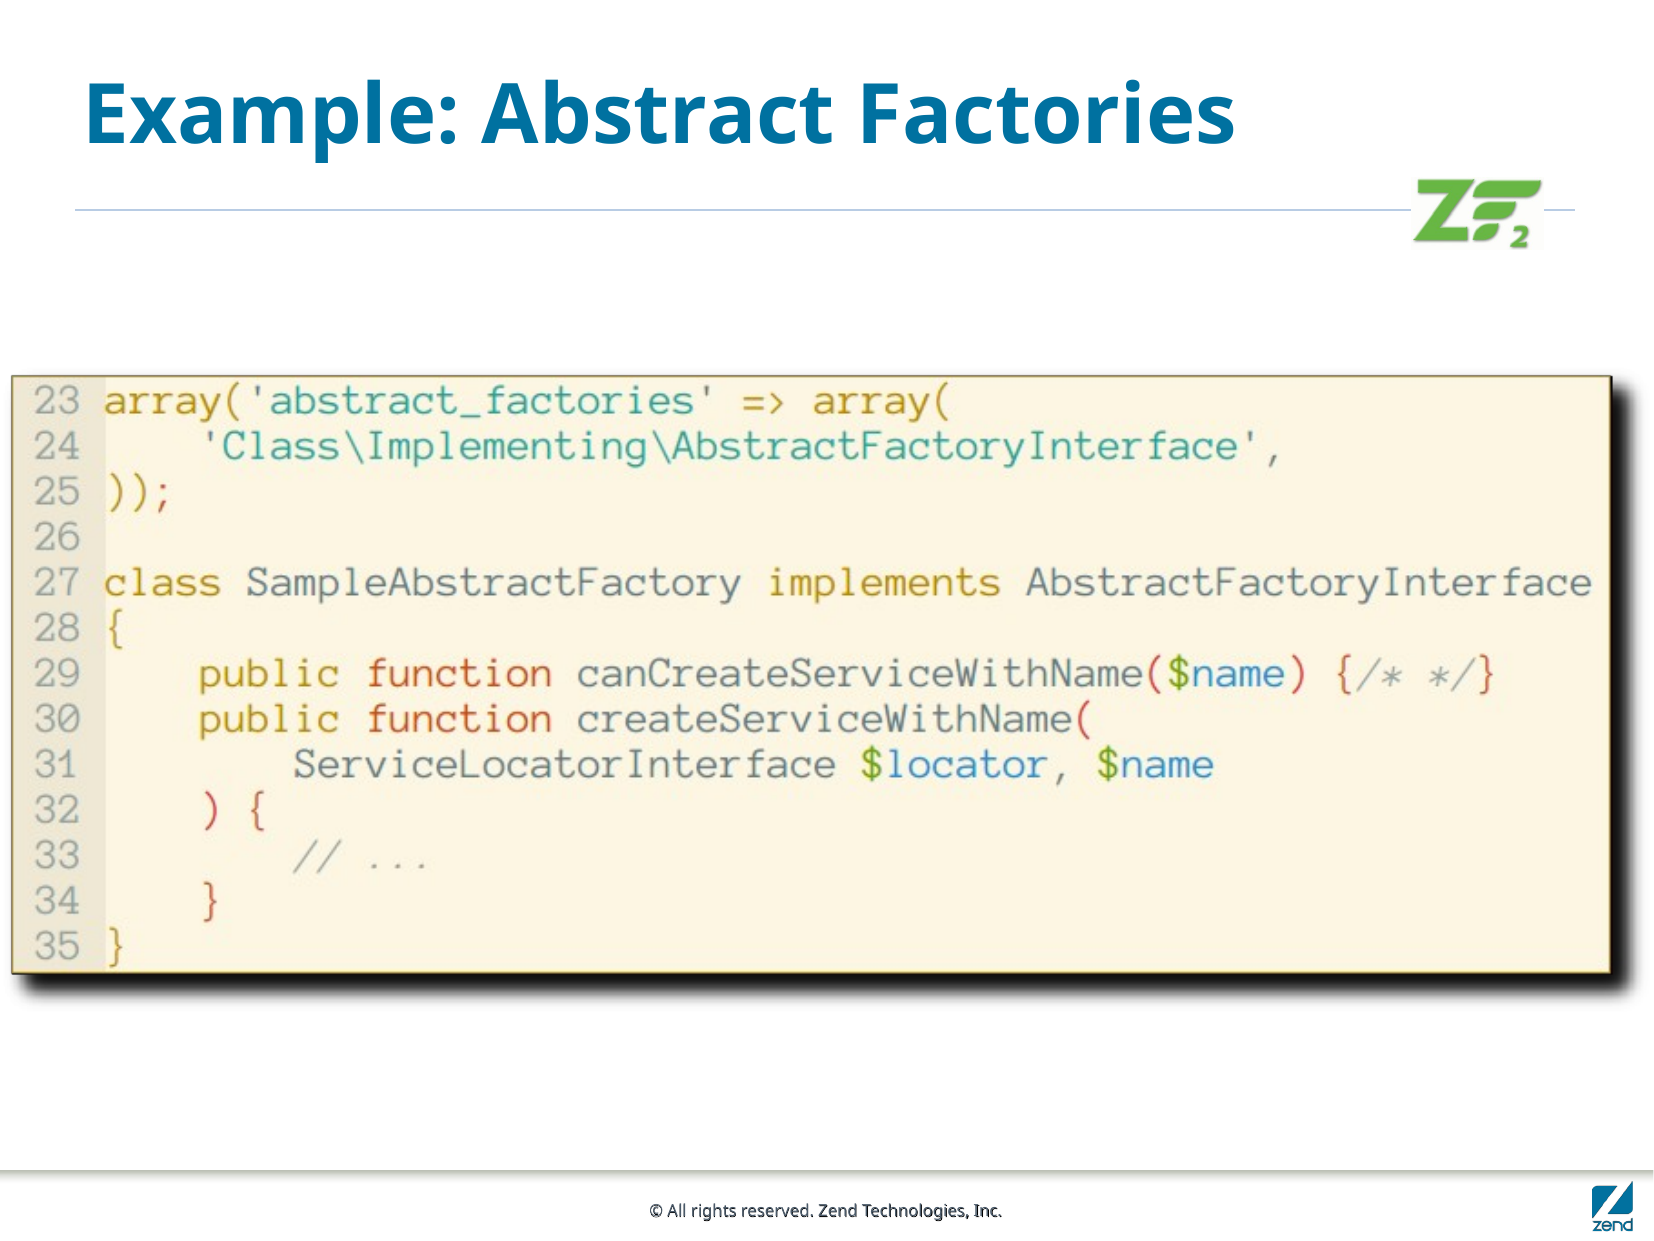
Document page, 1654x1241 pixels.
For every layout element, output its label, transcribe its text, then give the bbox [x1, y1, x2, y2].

title Example: Abstract Factories [82, 41, 1489, 169]
picture [0, 1170, 1654, 1232]
picture [1411, 177, 1544, 250]
picture [0, 363, 1653, 1016]
